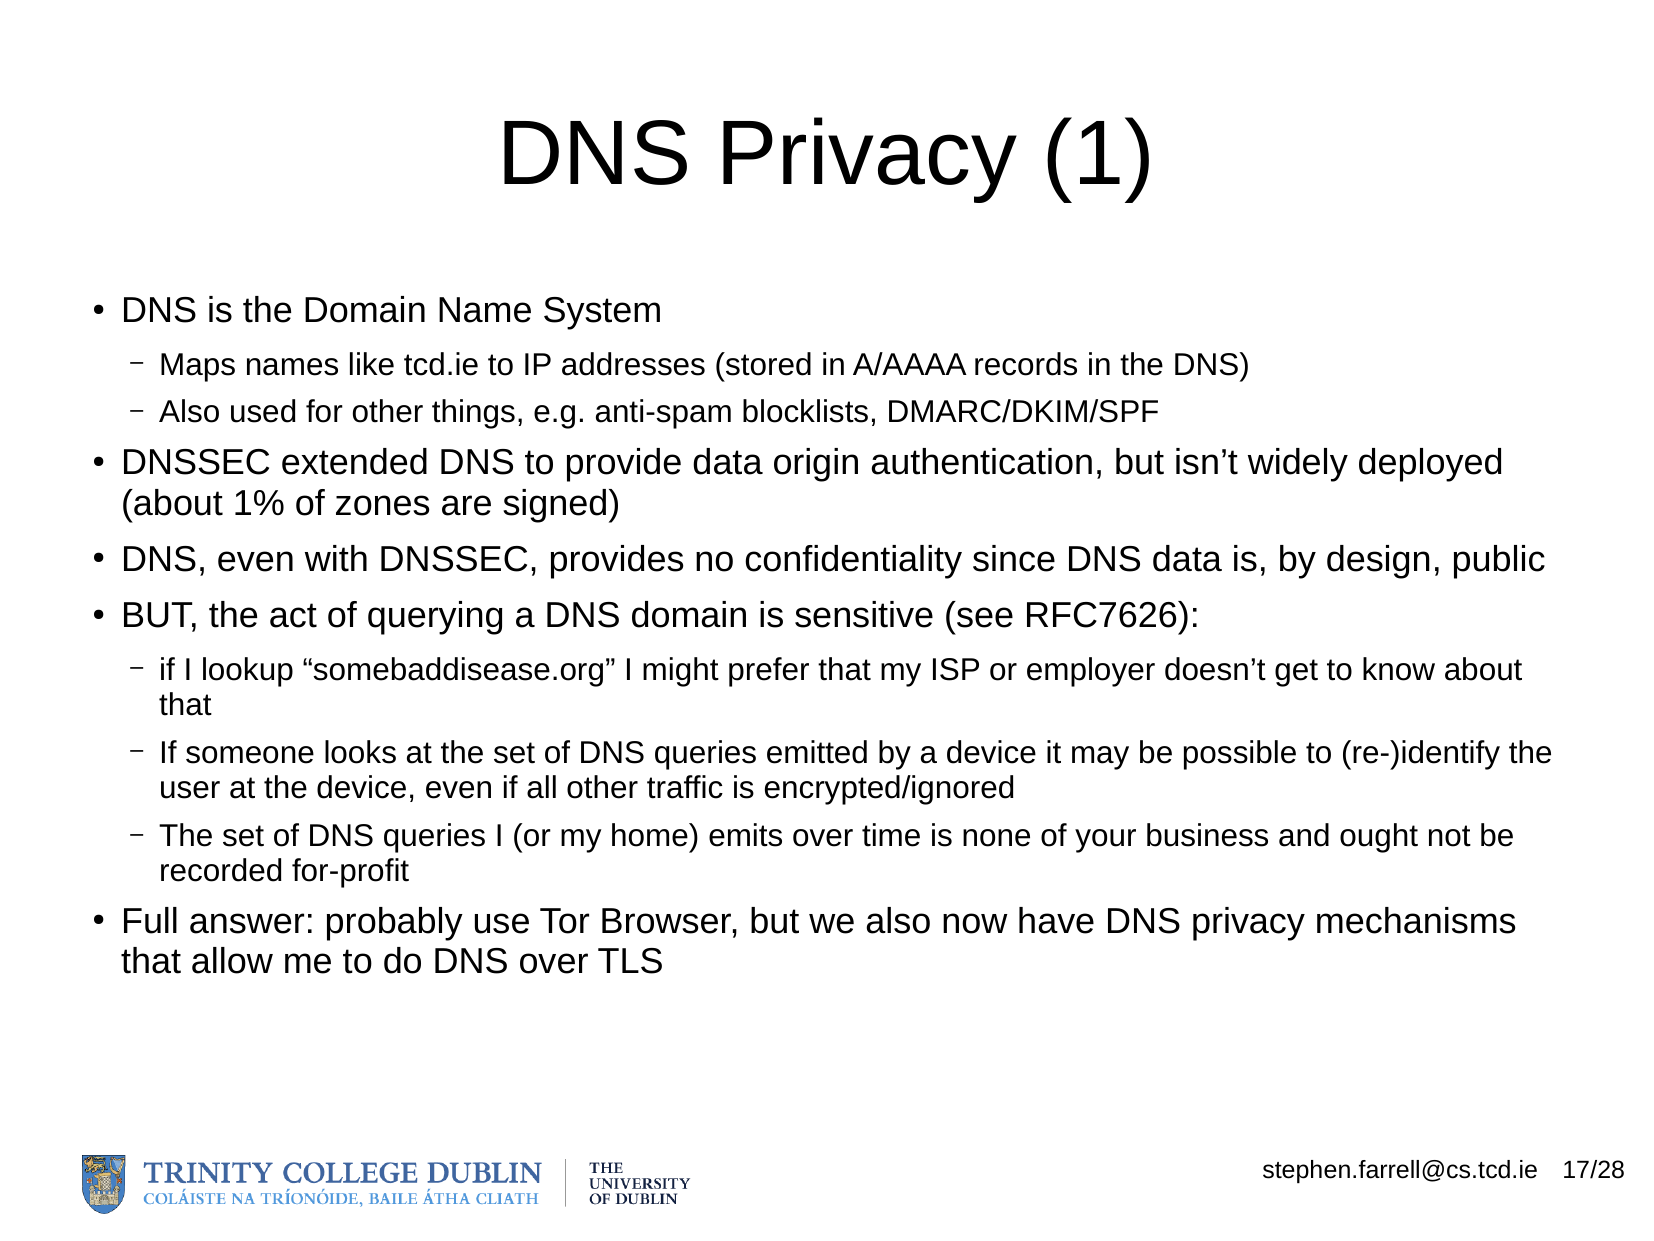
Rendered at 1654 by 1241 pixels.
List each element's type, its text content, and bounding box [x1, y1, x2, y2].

list DNS is the Domain Name System Maps names like tcd.ie to IP addresses (stored in A/AAAA records in the DNS) Also used for other things, e.g. anti-spam blocklists, DMARC/DKIM/SPF DNSSEC extended DNS to provide data origin authentication, but isn’t widely deployed (about 1% of zones are signed) DNS, even with DNSSEC, provides no confidentiality since DNS data is, by design, public BUT, the act of querying a DNS domain is sensitive (see RFC7626): if I lookup “somebaddisease.org” I might prefer that my ISP or employer doesn’t get to know about that If someone looks at the set of DNS queries emitted by a device it may be possible to (re-)identify the user at the device, even if all other traffic is encrypted/ignored The set of DNS queries I (or my home) emits over time is none of your business and ought not be recorded for-profit Full answer: probably use Tor Browser, but we also now have DNS privacy mechanisms that allow me to do DNS over TLS [82, 290, 1571, 1010]
picture [82, 1155, 694, 1214]
title DNS Privacy (1) [82, 49, 1571, 257]
